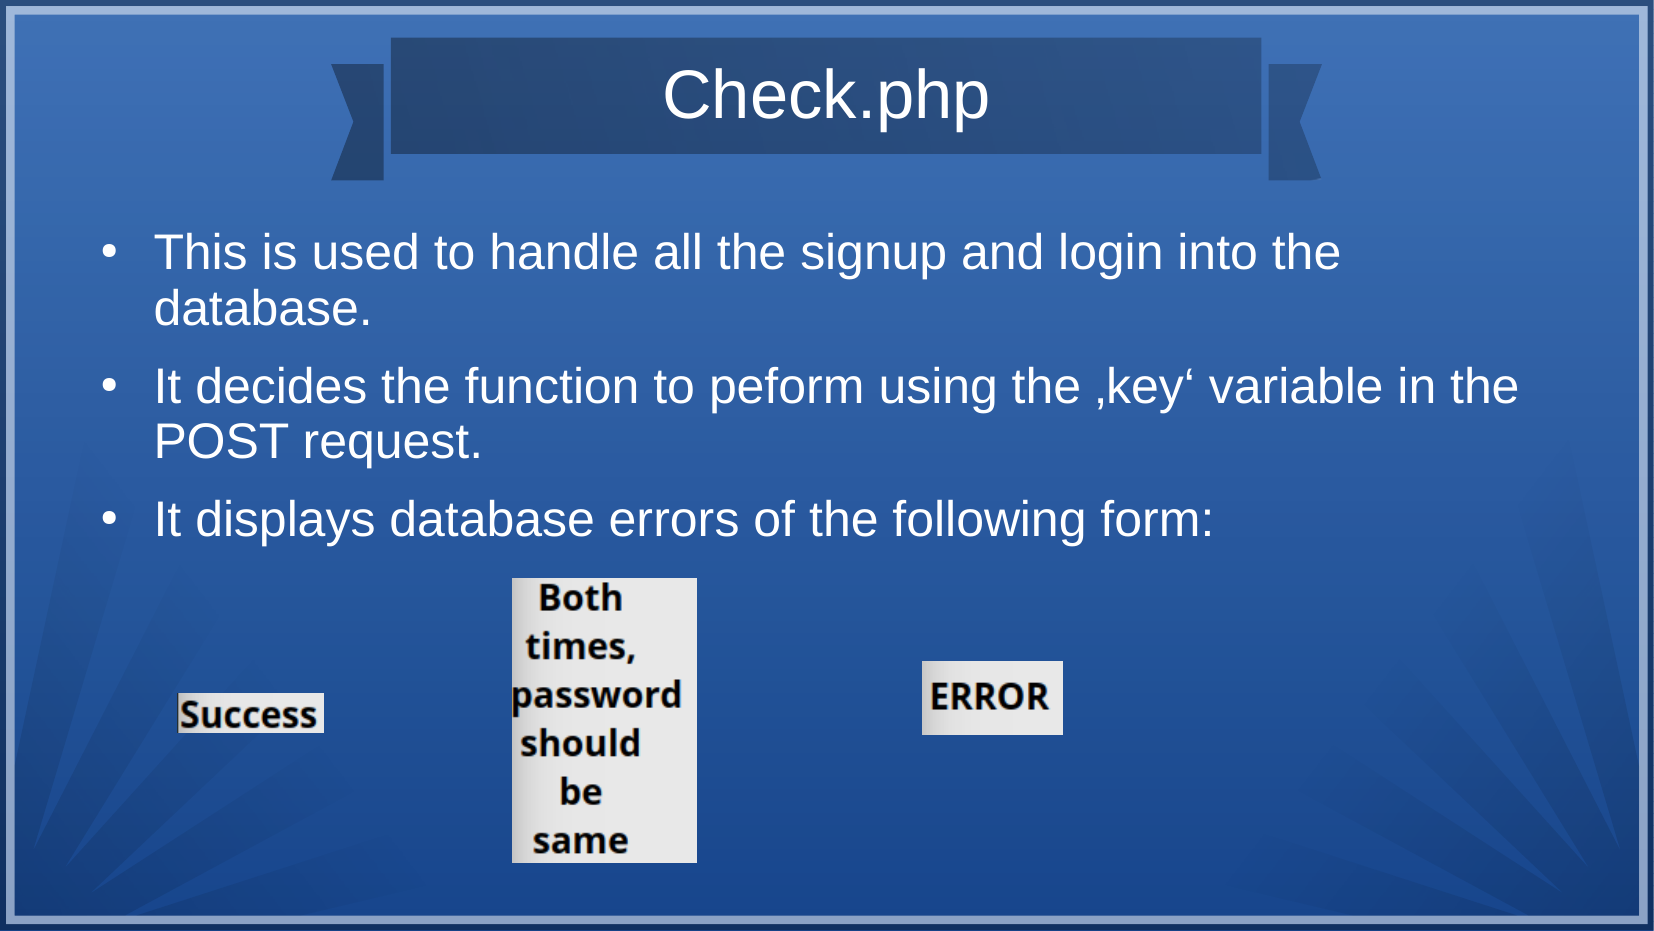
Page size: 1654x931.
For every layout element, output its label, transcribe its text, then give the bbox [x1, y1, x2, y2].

picture [922, 661, 1063, 735]
picture [512, 578, 697, 863]
title Check.php [389, 35, 1264, 154]
picture [177, 693, 324, 733]
list This is used to handle all the signup and login into the database. It decides the function to peform using the ‚key‘ variable in the POST request. It displays database errors of the following form: [82, 224, 1571, 848]
